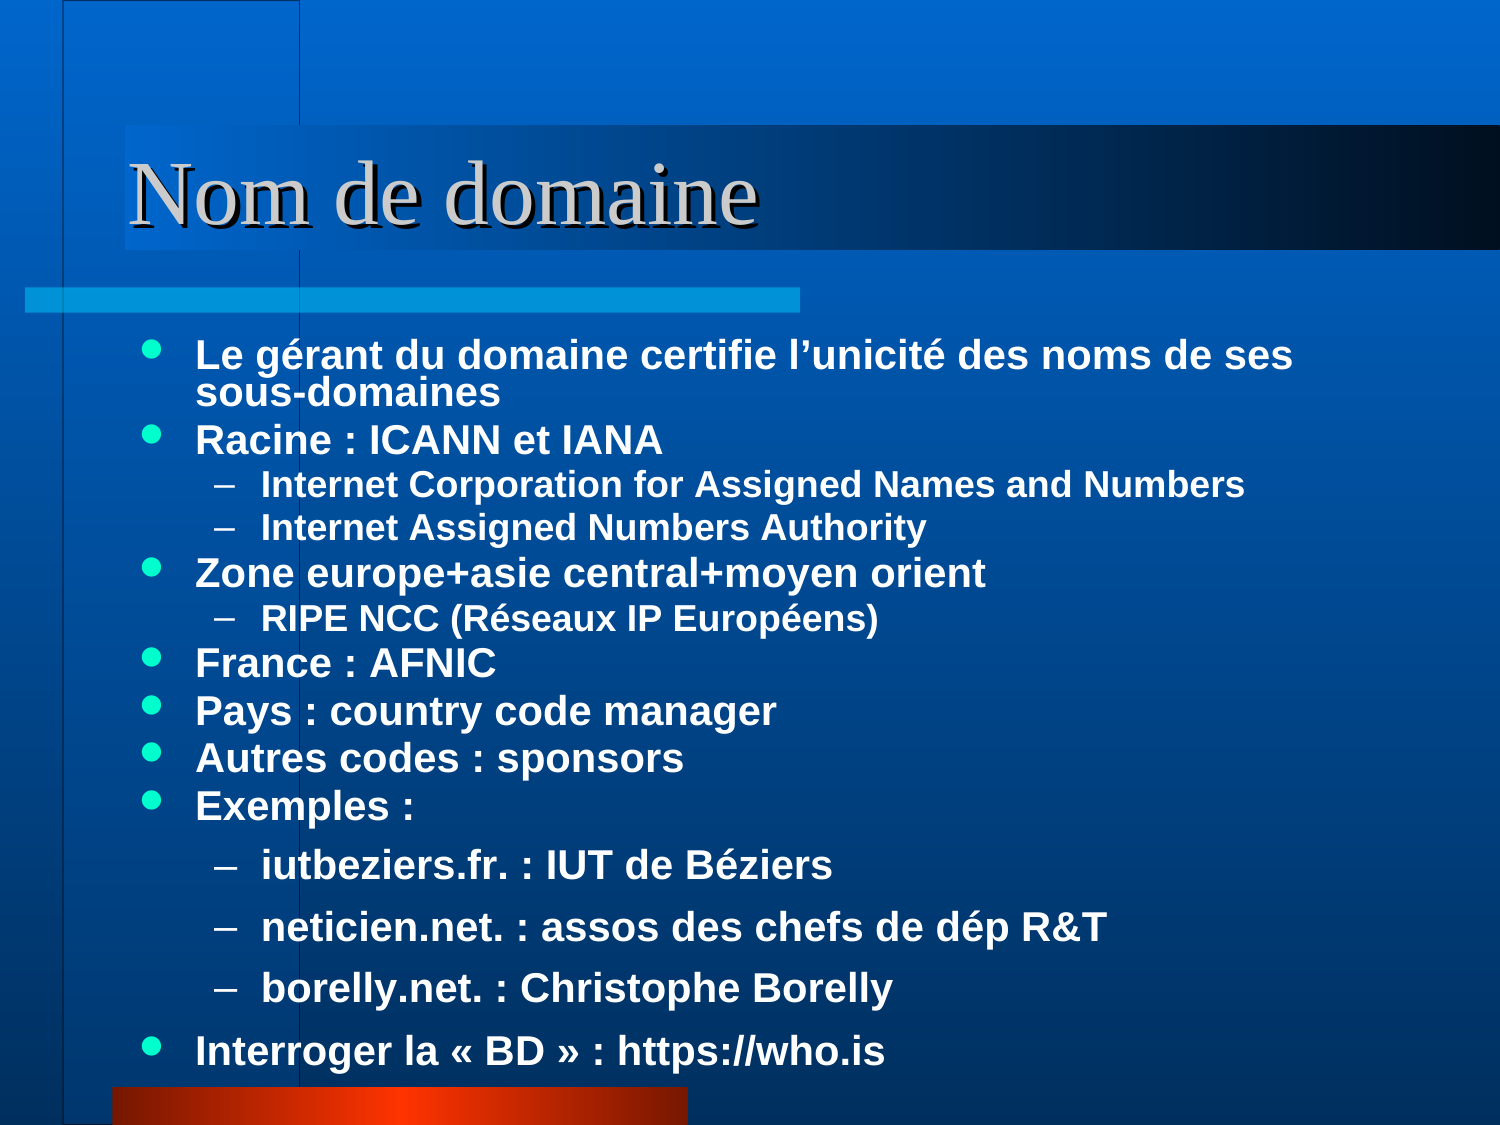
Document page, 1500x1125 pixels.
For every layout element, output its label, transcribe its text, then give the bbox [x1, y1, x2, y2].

list Le gérant du domaine certifie l’unicité des noms de ses sous-domaines Racine : ICANN et IANA Internet Corporation for Assigned Names and Numbers Internet Assigned Numbers Authority Zone europe+asie central+moyen orient RIPE NCC (Réseaux IP Européens) France : AFNIC Pays : country code manager Autres codes : sponsors Exemples : iutbeziers.fr. : IUT de Béziers neticien.net. : assos des chefs de dép R&T borelly.net. : Christophe Borelly Interroger la « BD » : https://who.is [123, 332, 1399, 1082]
title Nom de domaine [112, 99, 1388, 288]
